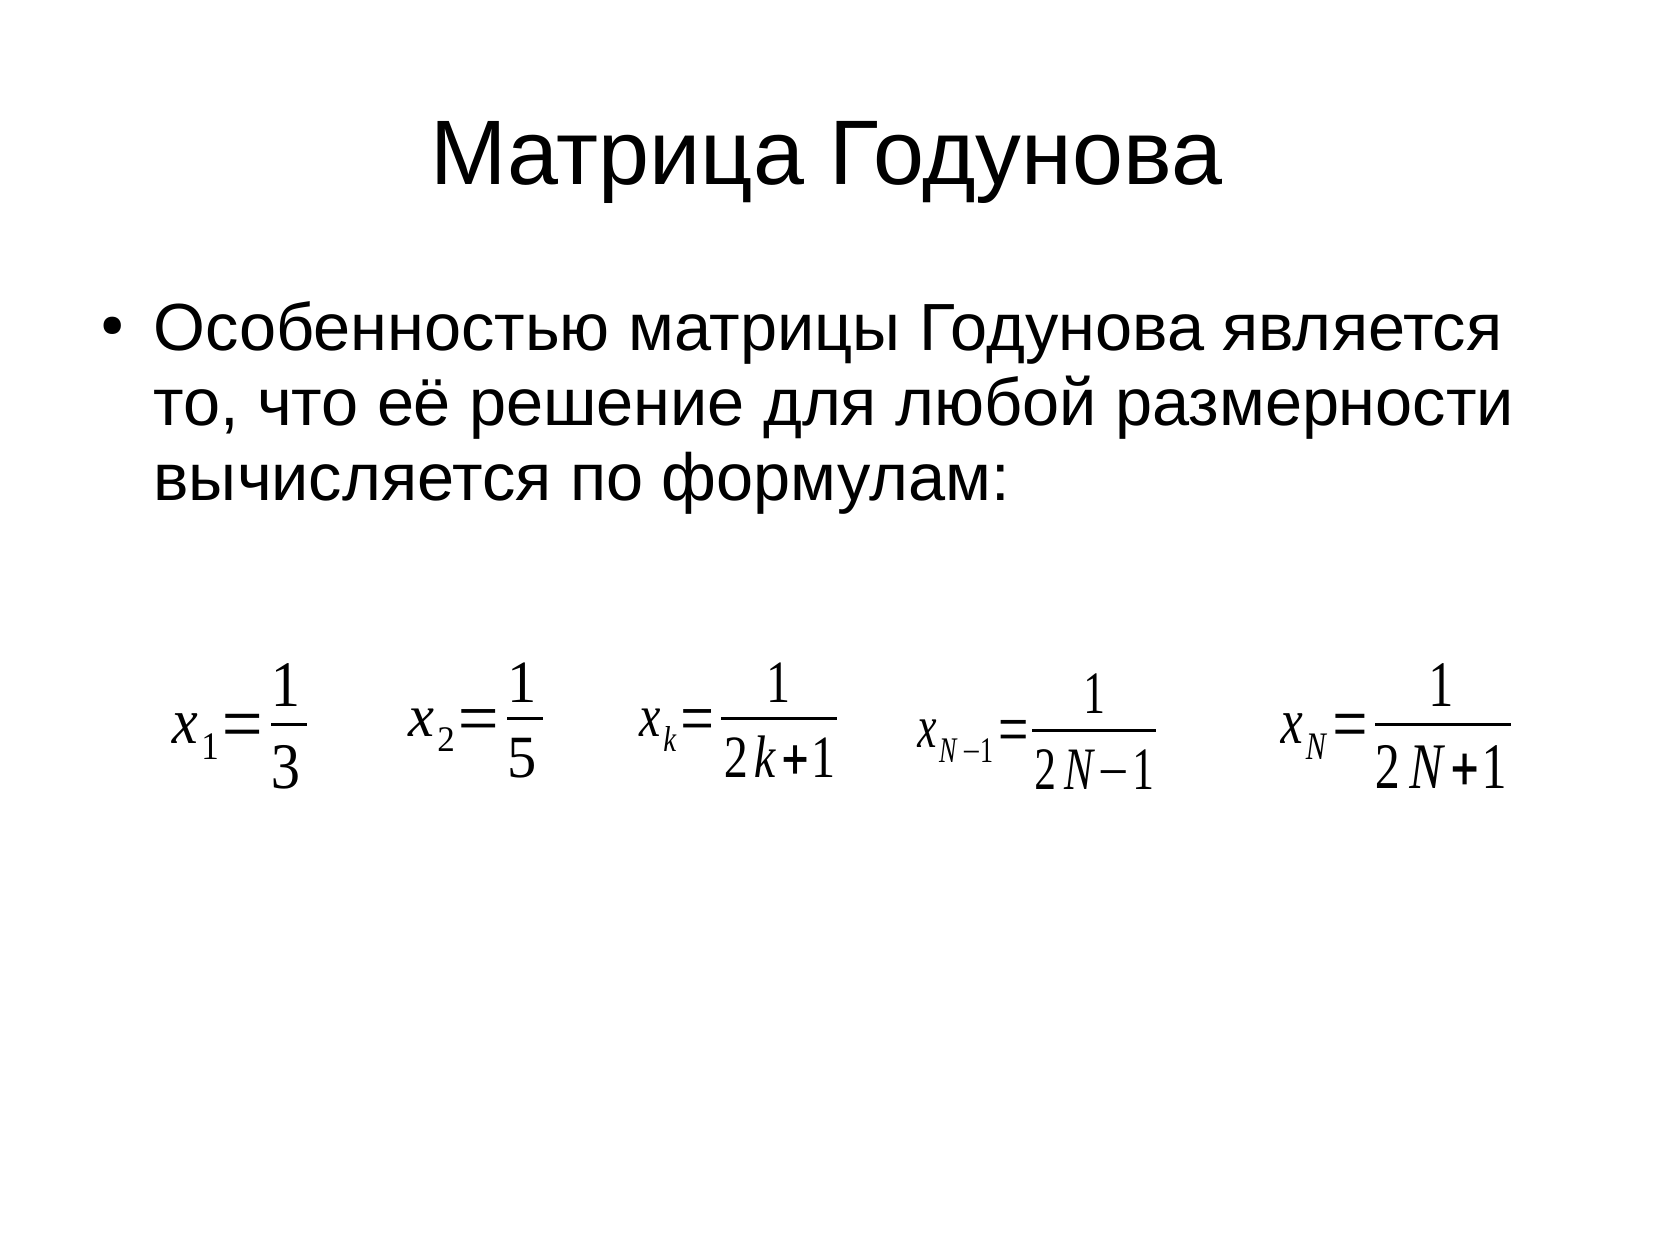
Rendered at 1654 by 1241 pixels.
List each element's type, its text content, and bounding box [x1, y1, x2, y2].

picture [903, 660, 1170, 804]
picture [1264, 649, 1524, 803]
picture [153, 649, 322, 804]
picture [389, 649, 558, 792]
list Особенностью матрицы Годунова является то, что её решение для любой размерности вычисляется по формулам: [82, 290, 1571, 1010]
title Матрица Годунова [82, 49, 1571, 257]
picture [624, 649, 851, 792]
